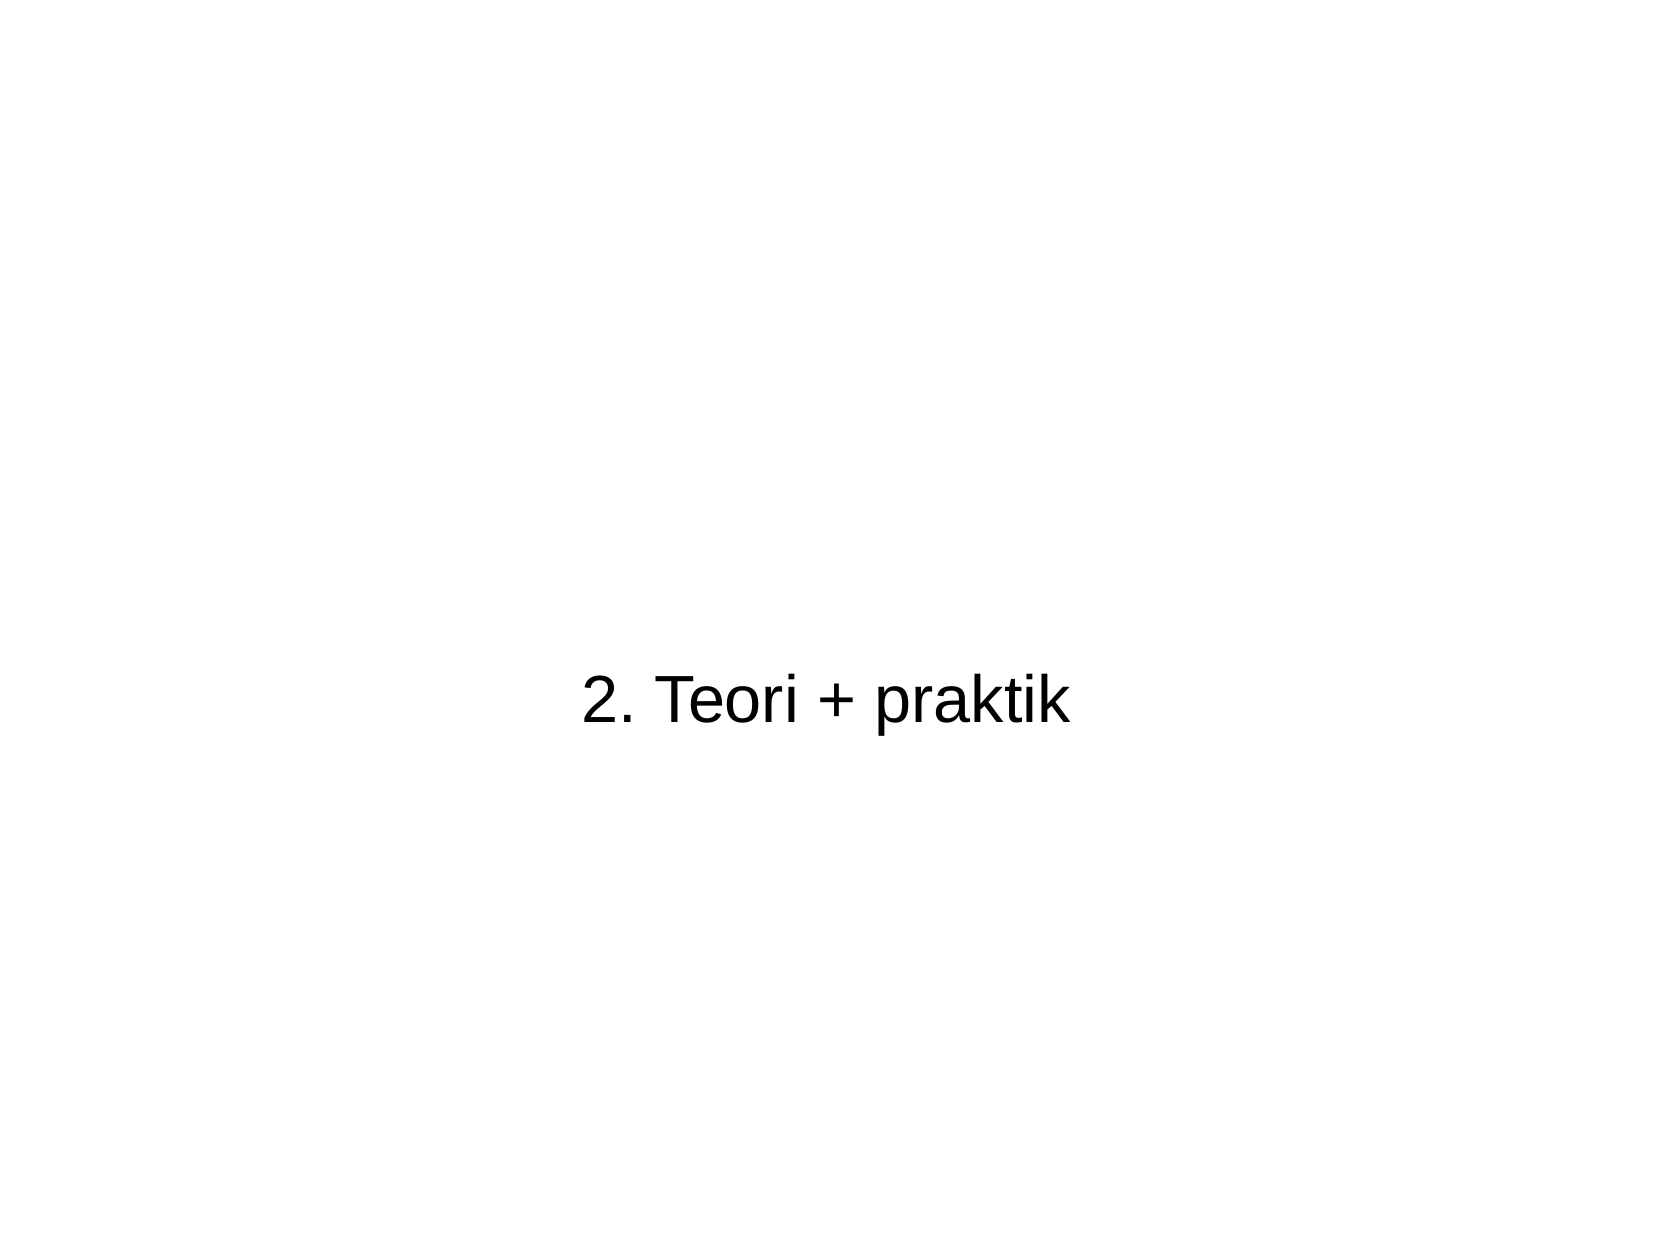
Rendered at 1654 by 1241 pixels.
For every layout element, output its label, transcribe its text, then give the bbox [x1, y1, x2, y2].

subtitle 2. Teori + praktik [82, 290, 1571, 1109]
